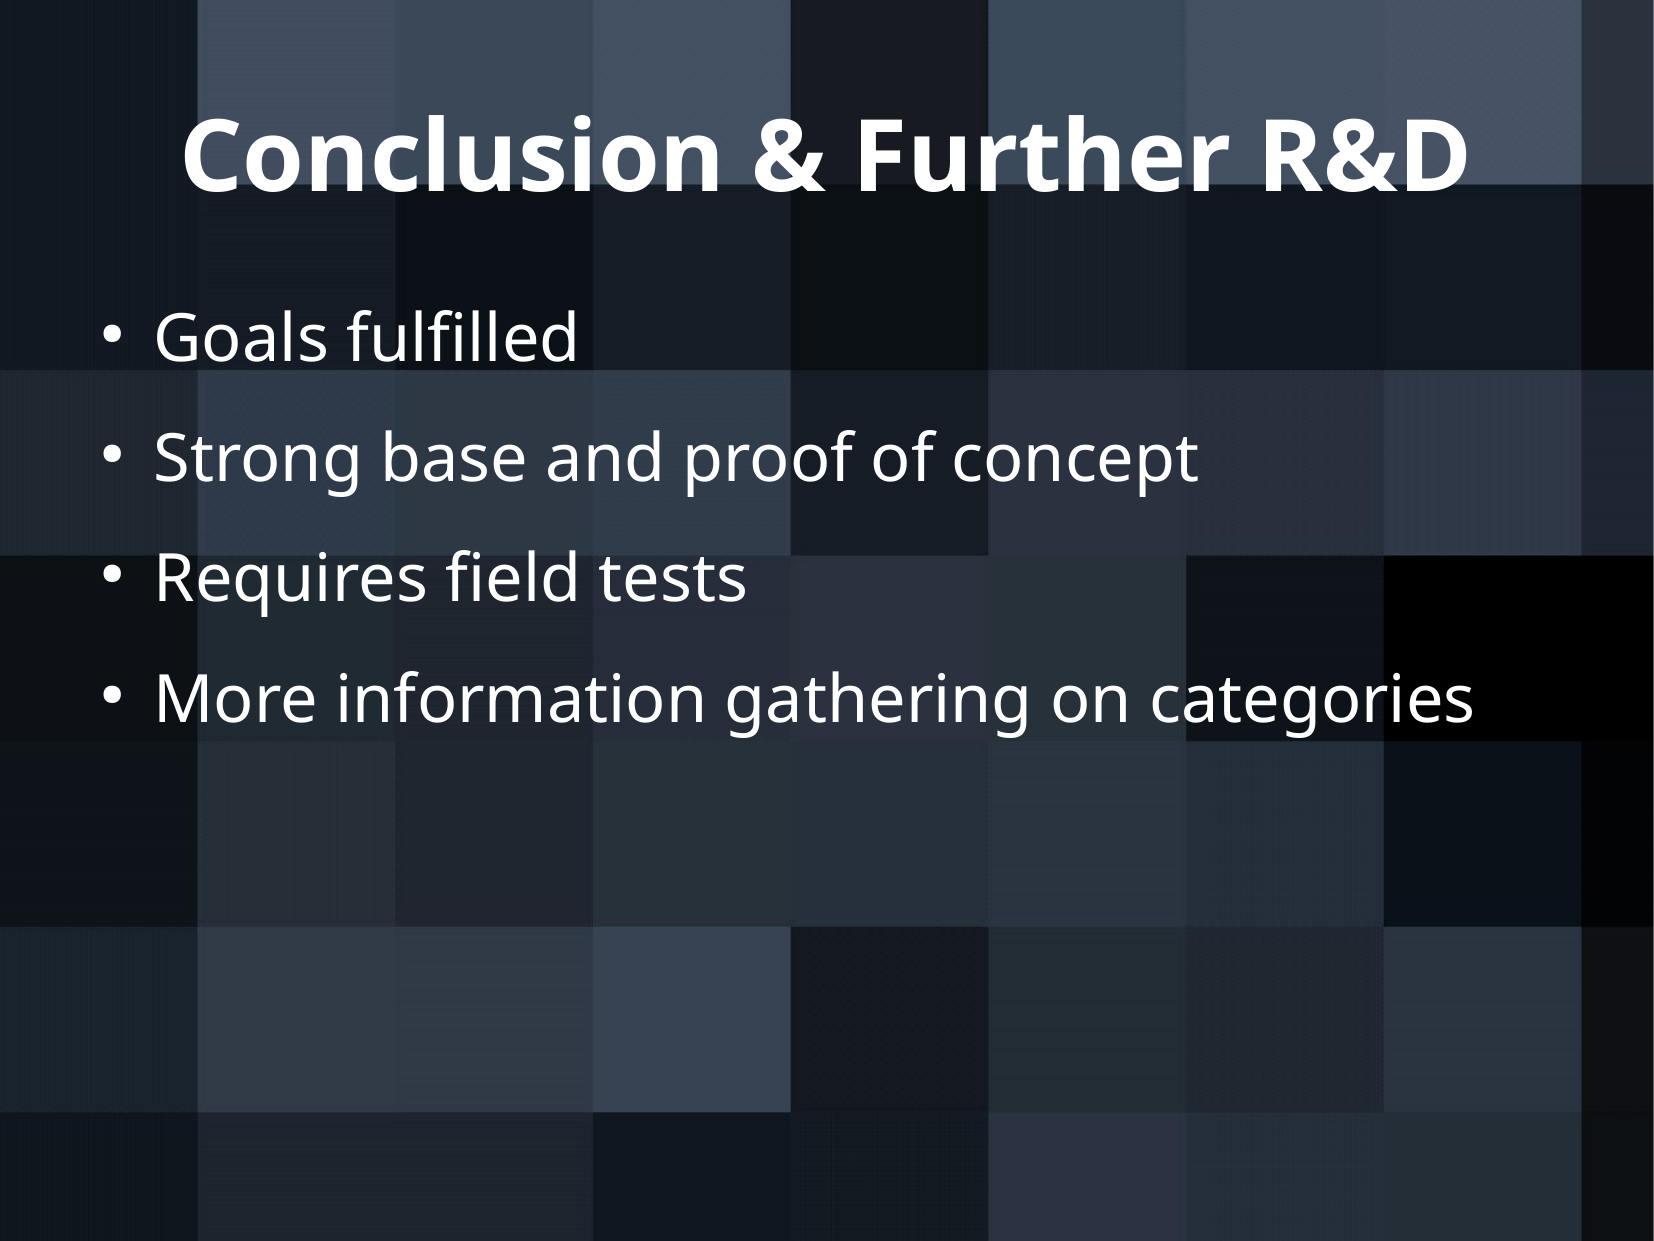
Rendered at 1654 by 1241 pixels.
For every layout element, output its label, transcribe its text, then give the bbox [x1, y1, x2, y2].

list Goals fulfilled Strong base and proof of concept Requires field tests More information gathering on categories [82, 290, 1571, 1010]
picture [0, 0, 1654, 1241]
title Conclusion & Further R&D [82, 49, 1571, 257]
